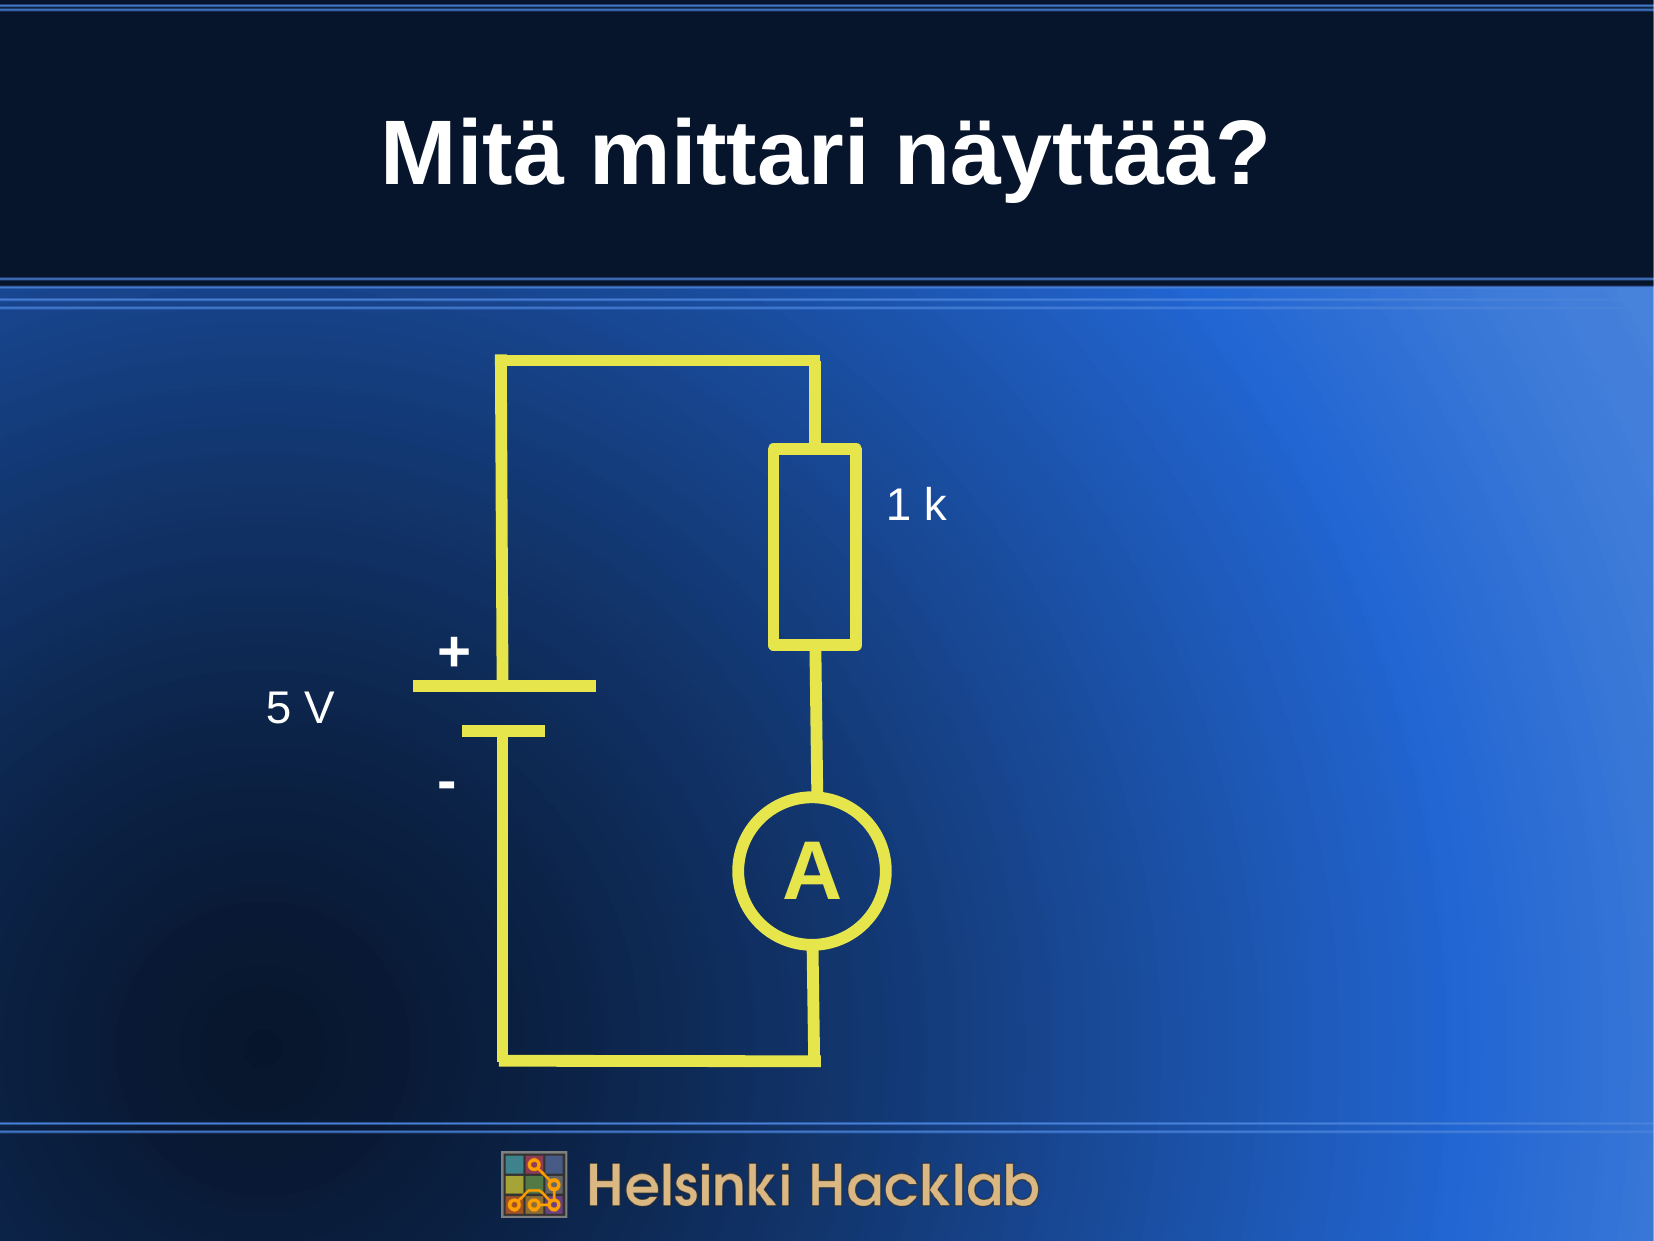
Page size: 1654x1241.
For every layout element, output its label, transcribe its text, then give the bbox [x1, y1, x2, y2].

text_box 1 k [885, 478, 975, 538]
text_box + [437, 618, 486, 686]
text_box 5 V [265, 681, 384, 739]
picture [0, 0, 1654, 1241]
title Mitä mittari näyttää? [82, 49, 1571, 257]
text_box - [437, 747, 486, 815]
text_box A [738, 797, 886, 945]
